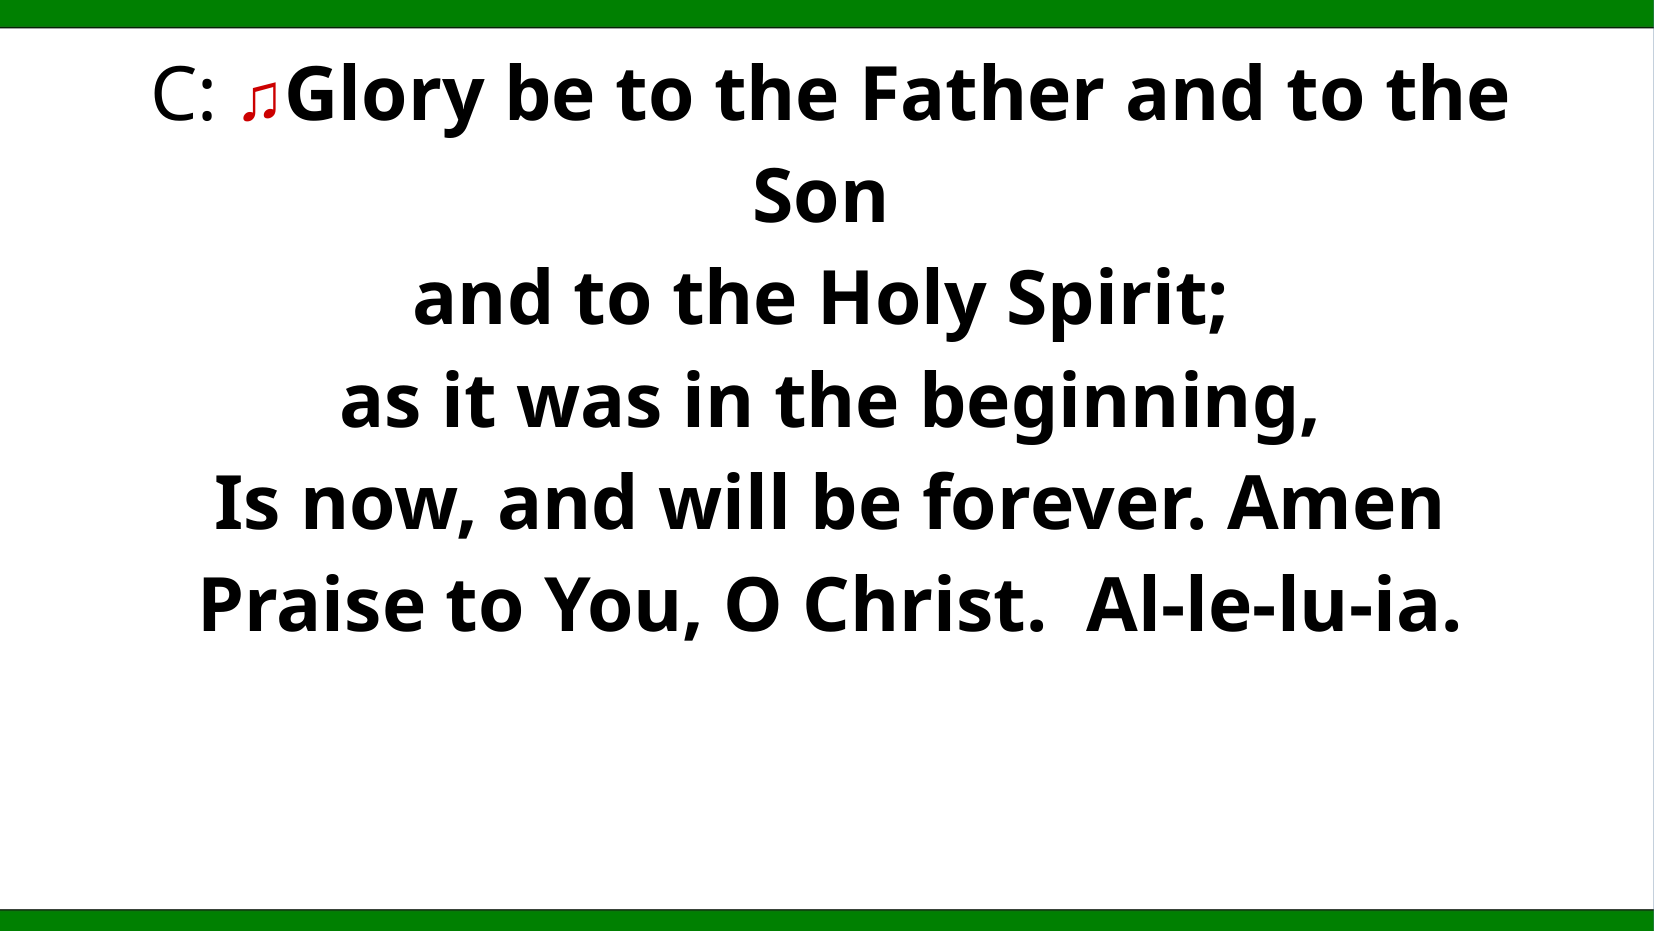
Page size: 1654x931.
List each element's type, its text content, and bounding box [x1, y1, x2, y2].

text_box C: ♫Glory be to the Father and to the Son and to the Holy Spirit; as it was in the beginning, Is now, and will be forever. Amen Praise to You, O Christ. Al-le-lu-ia. [80, 32, 1581, 547]
picture [0, 0, 1654, 931]
